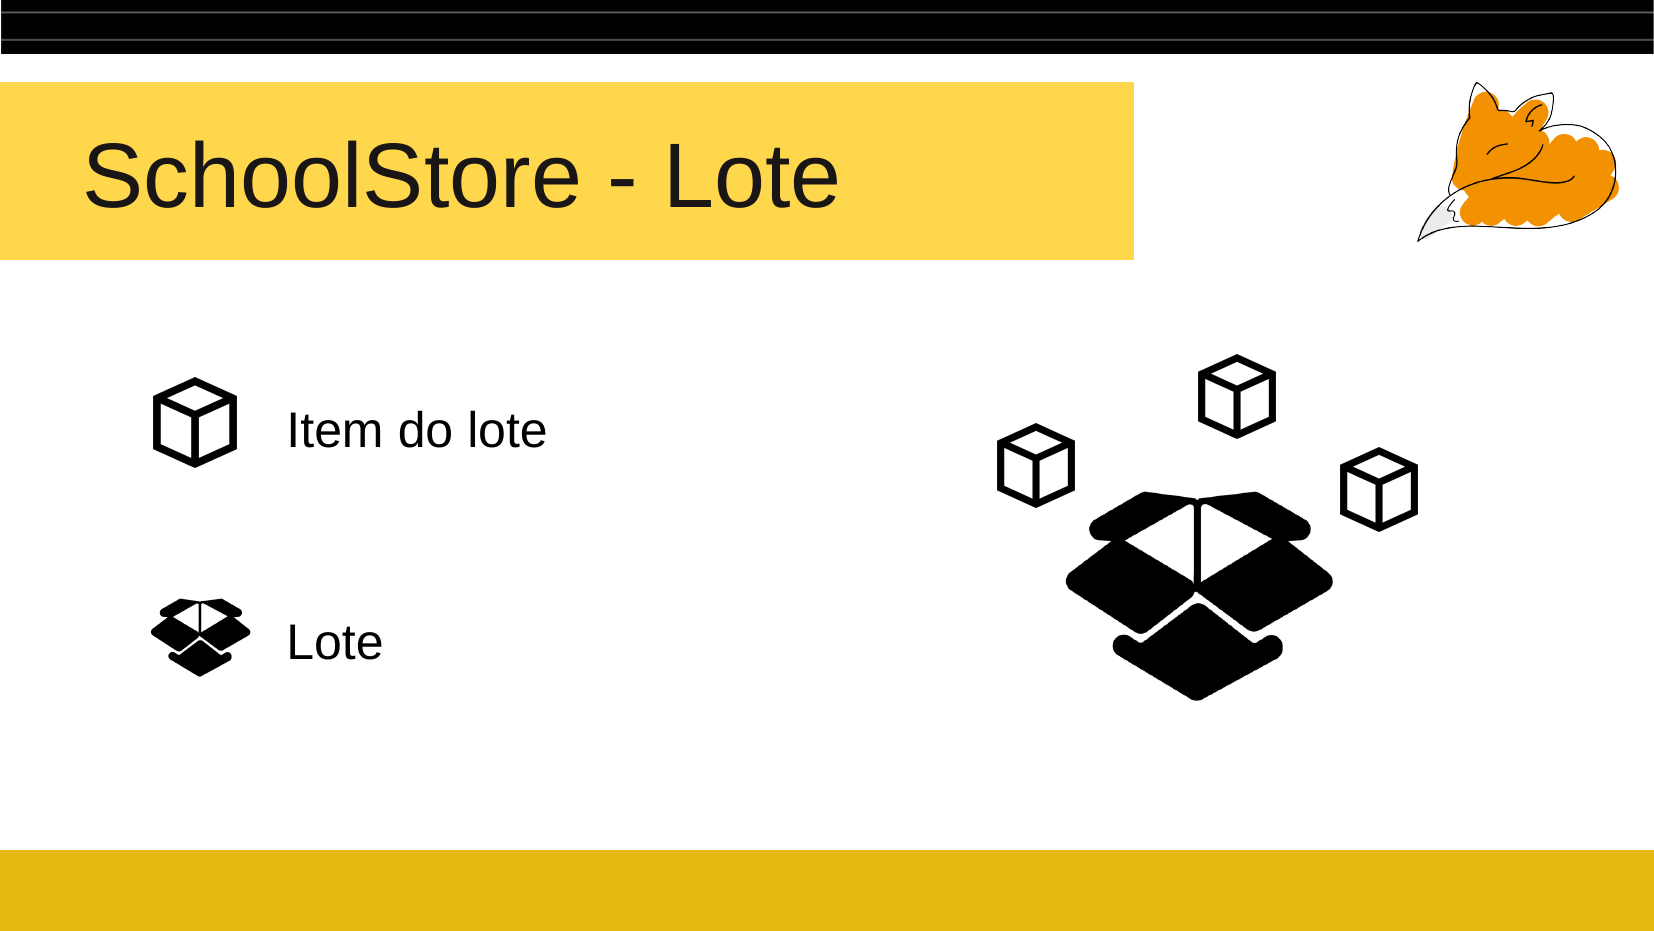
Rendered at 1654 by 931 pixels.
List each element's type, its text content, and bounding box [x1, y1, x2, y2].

text_box Item do lote [271, 389, 638, 465]
text_box [0, 82, 1134, 260]
picture [997, 354, 1418, 756]
text_box SchoolStore - Lote [82, 115, 1229, 226]
text_box Lote [271, 602, 638, 678]
text_box [0, 850, 1654, 931]
picture [1, 0, 1654, 54]
picture [1417, 82, 1619, 242]
picture [153, 377, 237, 468]
picture [141, 578, 260, 697]
